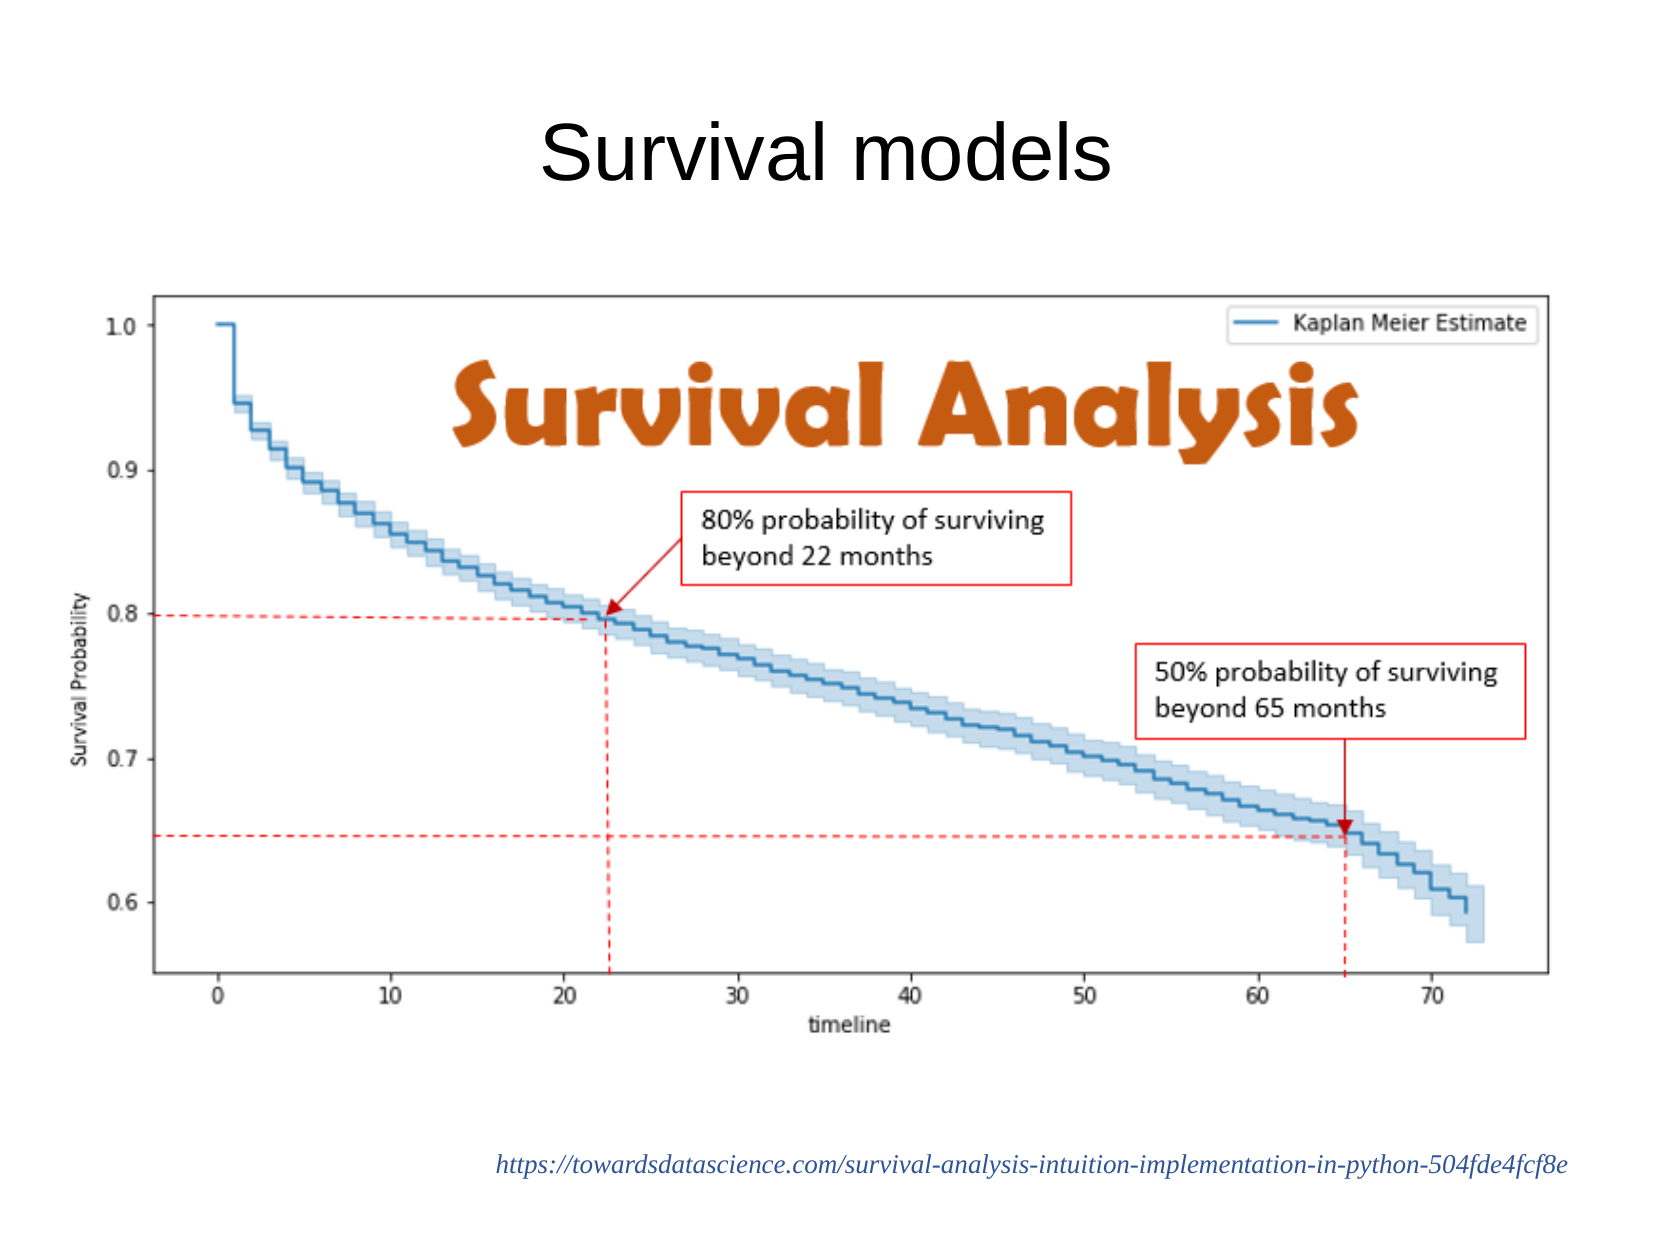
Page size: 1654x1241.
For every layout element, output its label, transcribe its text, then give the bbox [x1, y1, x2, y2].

text_box Survival models [113, 65, 1540, 207]
text_box https://towardsdatascience.com/survival-analysis-intuition-implementation-in-python-504fde4fcf8e [431, 1138, 1633, 1206]
picture [12, 231, 1639, 1052]
